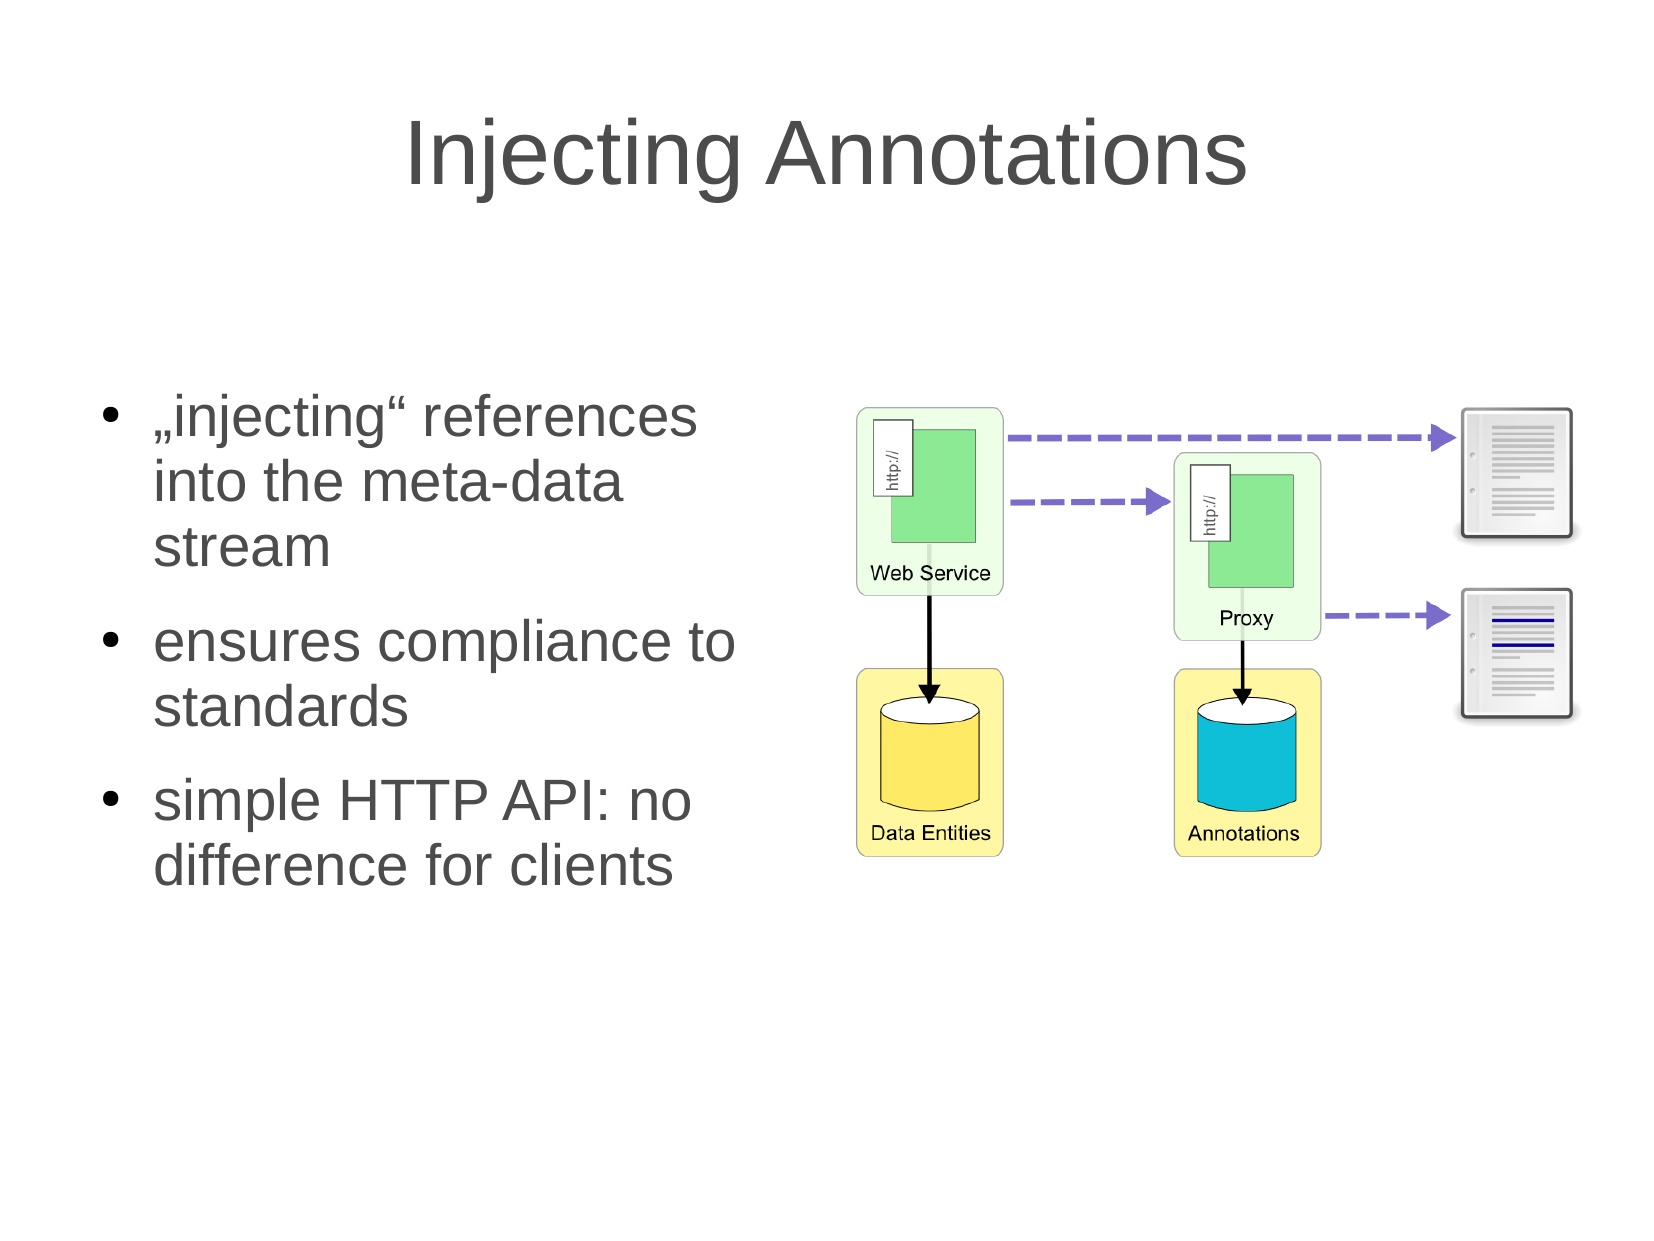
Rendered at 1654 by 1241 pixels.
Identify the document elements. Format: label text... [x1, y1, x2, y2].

picture [856, 407, 1583, 857]
list „injecting“ references into the meta-data stream ensures compliance to standards simple HTTP API: no difference for clients [82, 383, 809, 1109]
title Injecting Annotations [82, 49, 1571, 257]
